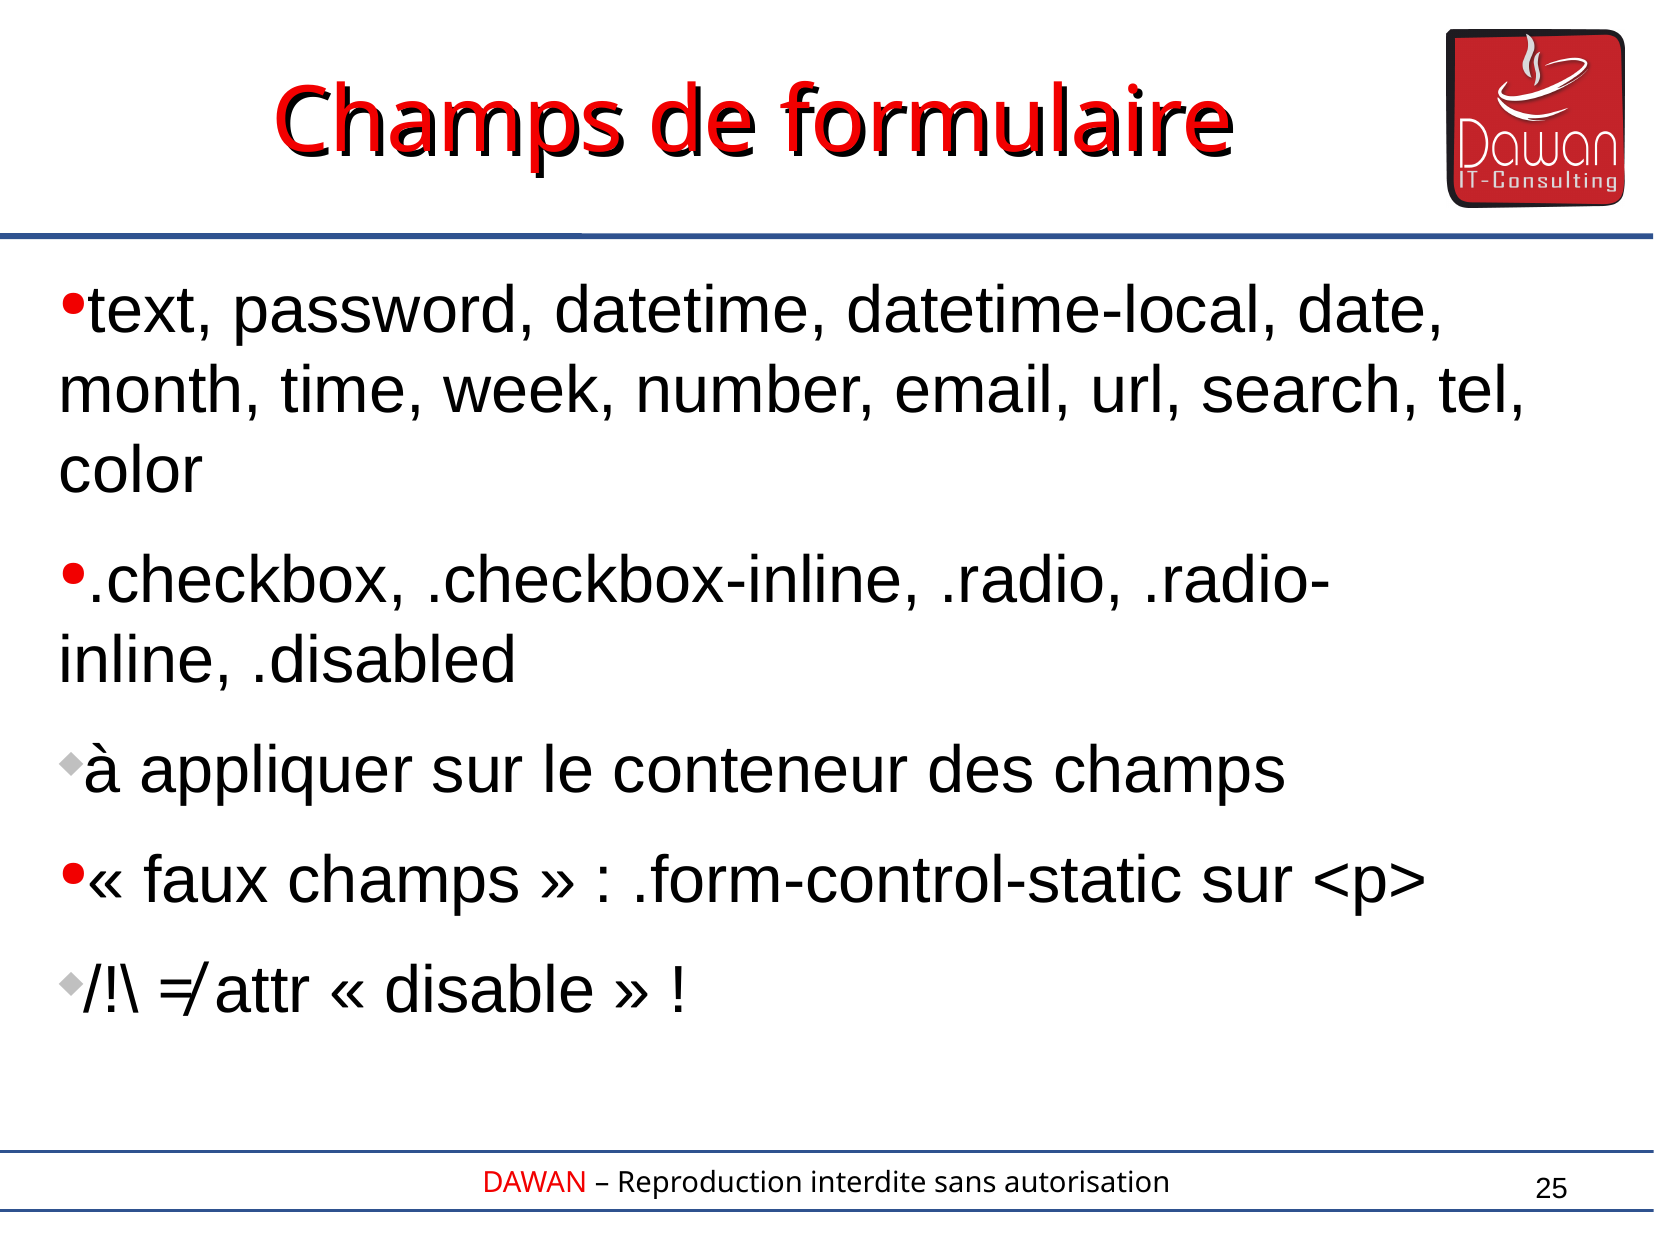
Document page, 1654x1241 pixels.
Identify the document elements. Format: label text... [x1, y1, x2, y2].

list text, password, datetime, datetime-local, date, month, time, week, number, email, url, search, tel, color .checkbox, .checkbox-inline, .radio, .radio-inline, .disabled à appliquer sur le conteneur des champs « faux champs » : .form-control-static sur <p> /!\ ≠ attr « disable » ! [59, 265, 1595, 1094]
text_box [1535, 1169, 1595, 1234]
title Champs de formulaire [59, 24, 1447, 206]
